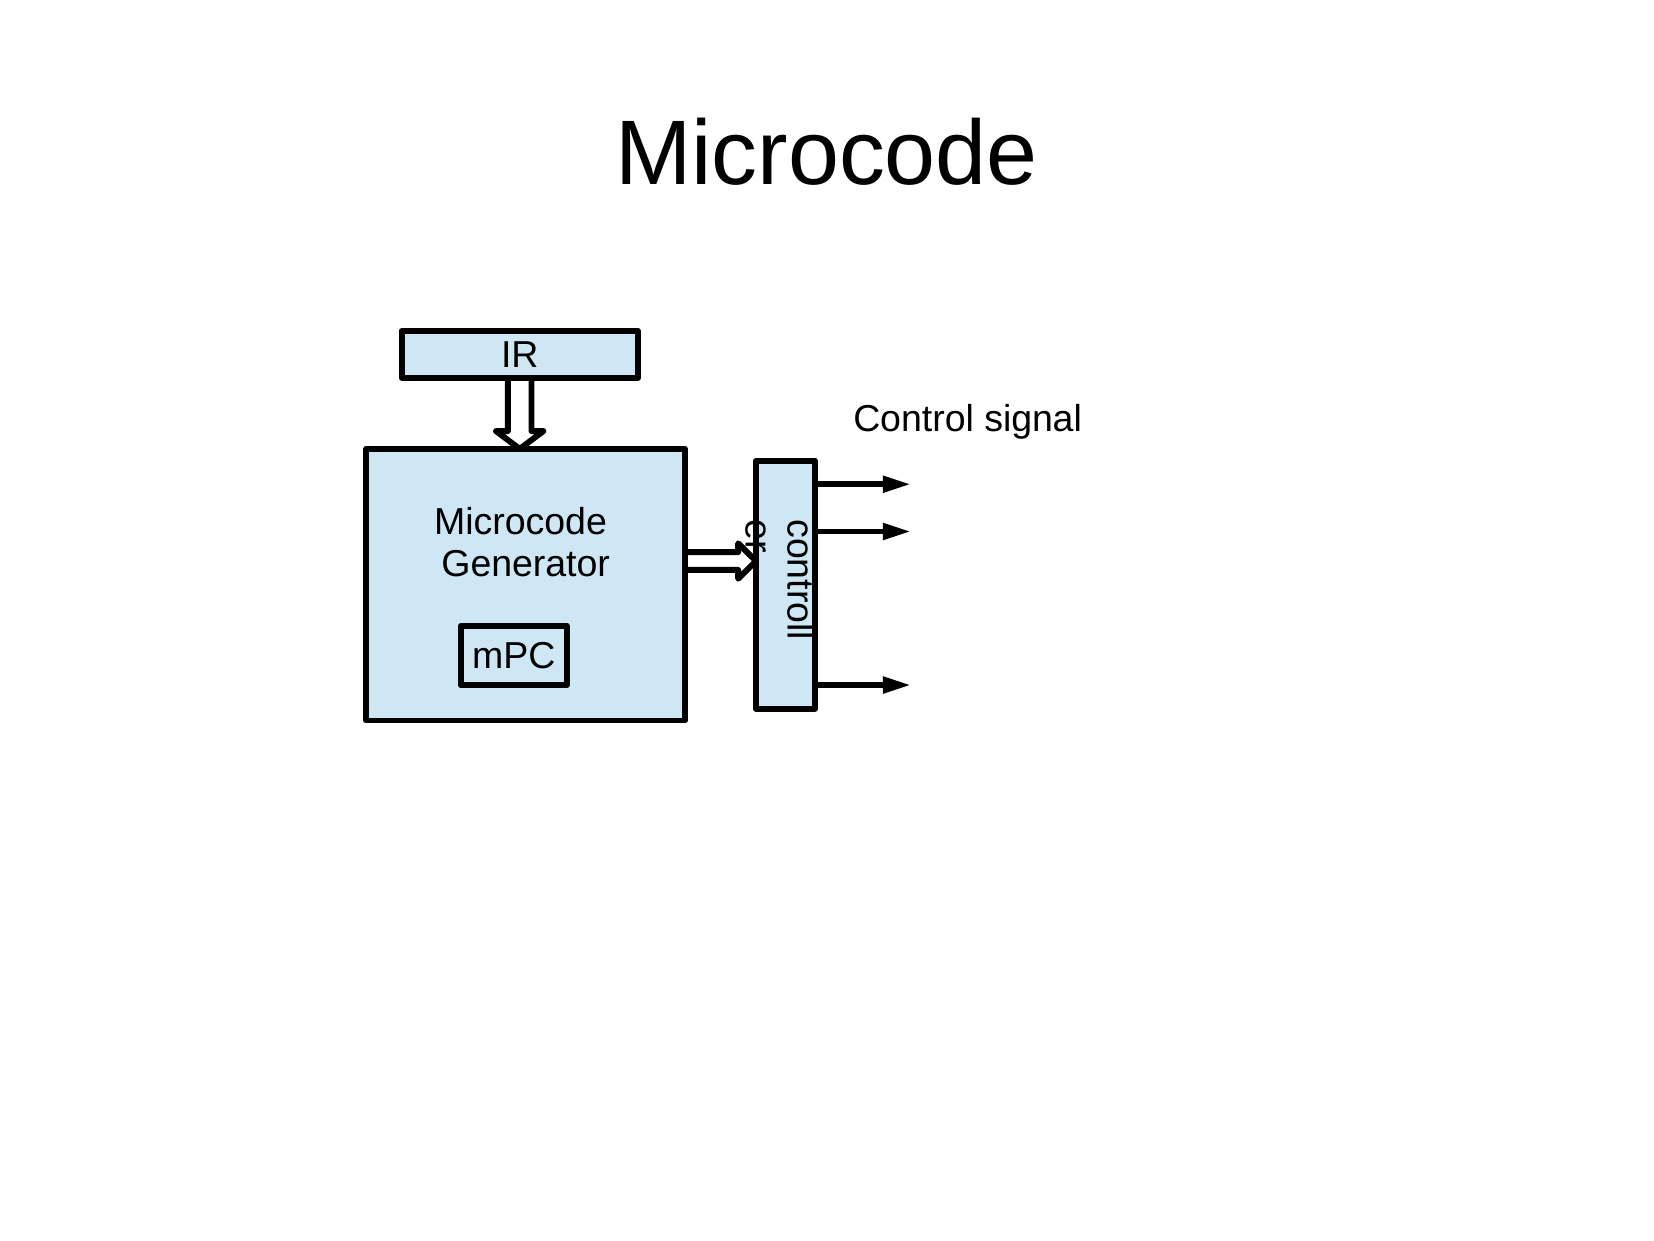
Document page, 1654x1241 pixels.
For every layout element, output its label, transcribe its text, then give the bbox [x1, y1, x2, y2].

text_box Microcode Generator [366, 448, 686, 721]
text_box [755, 460, 815, 504]
text_box [755, 674, 815, 709]
text_box controller [755, 504, 830, 674]
text_box mPC [460, 625, 567, 686]
title Microcode [82, 49, 1571, 257]
text_box IR [401, 330, 638, 378]
text_box Control signal [838, 389, 1097, 447]
